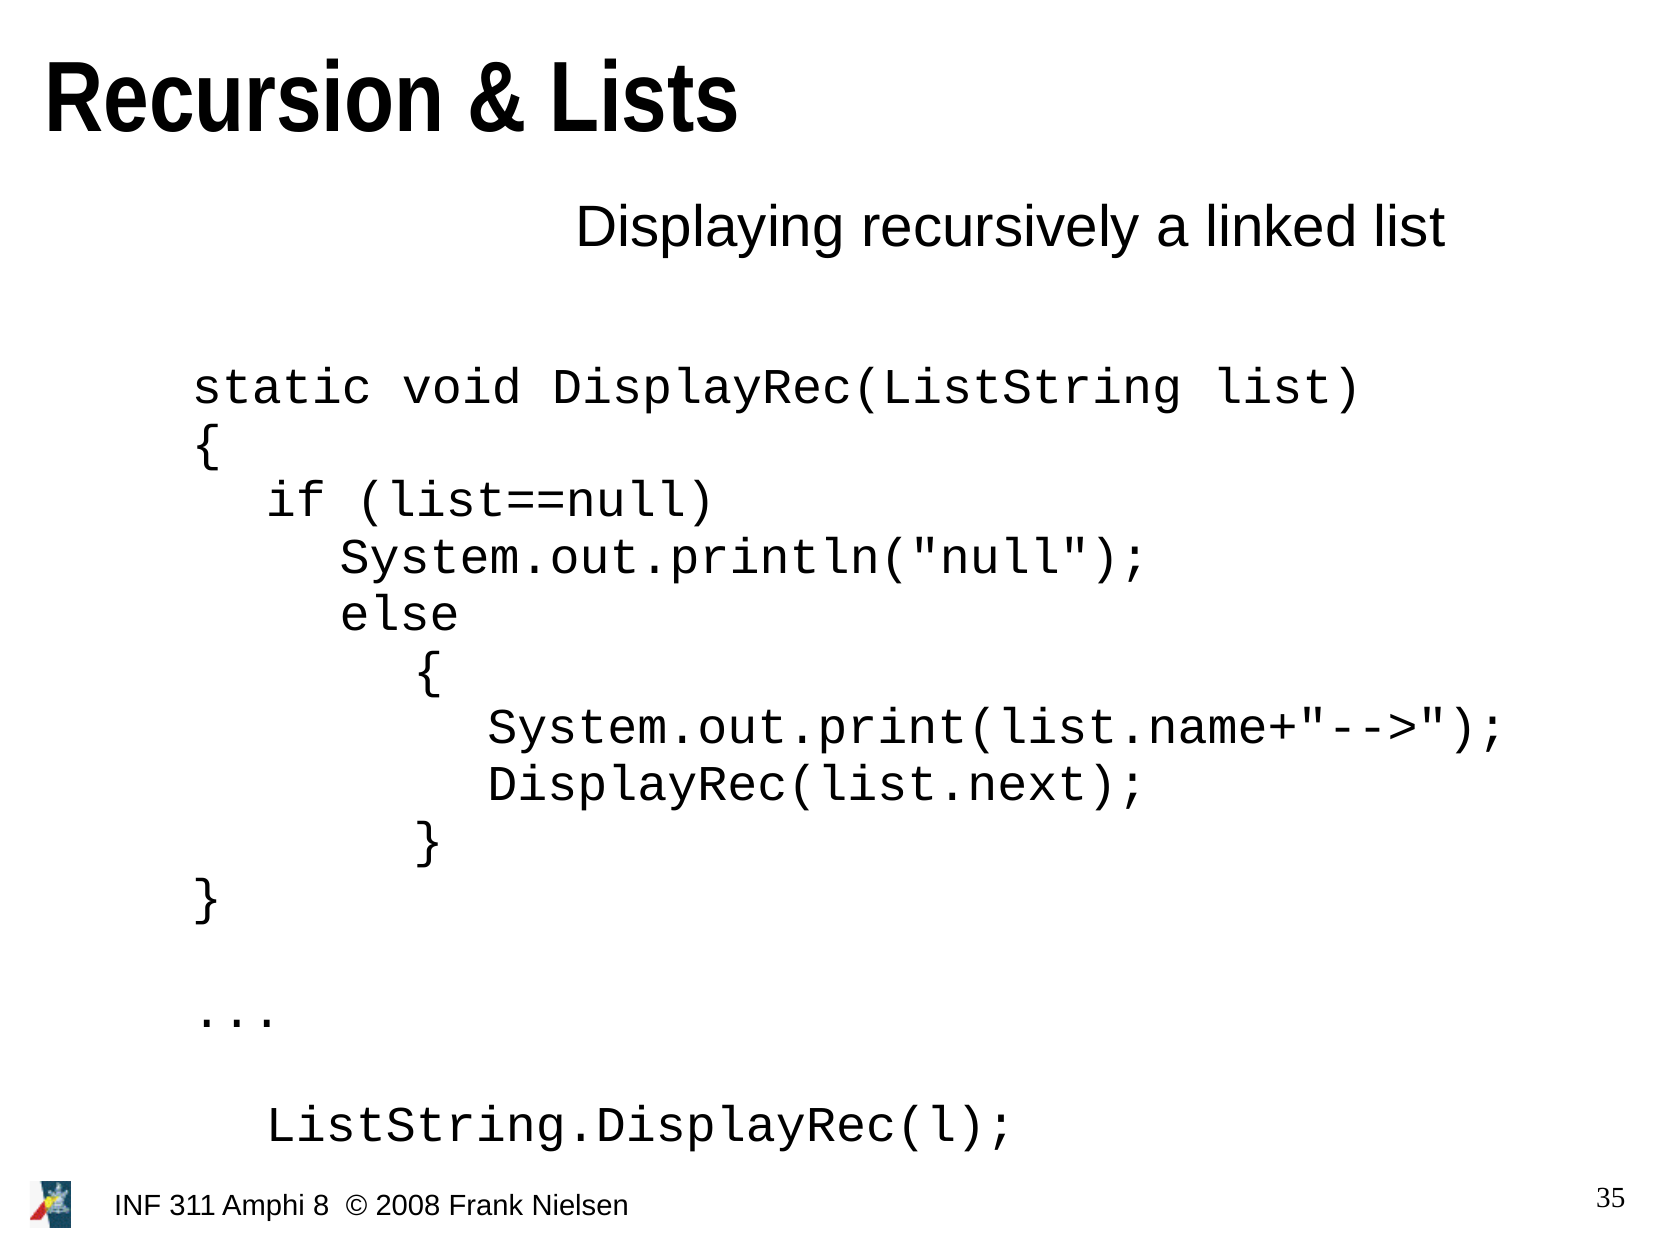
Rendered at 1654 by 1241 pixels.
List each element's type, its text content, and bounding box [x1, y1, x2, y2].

picture [29, 1181, 71, 1228]
text_box static void DisplayRec(ListString list) { if (list==null) System.out.println("null"); else { System.out.print(list.name+"-->"); DisplayRec(list.next); } } ... ListString.DisplayRec(l); [177, 354, 1523, 1122]
text_box Recursion & Lists [29, 30, 756, 160]
text_box Displaying recursively a linked list [561, 186, 1462, 266]
